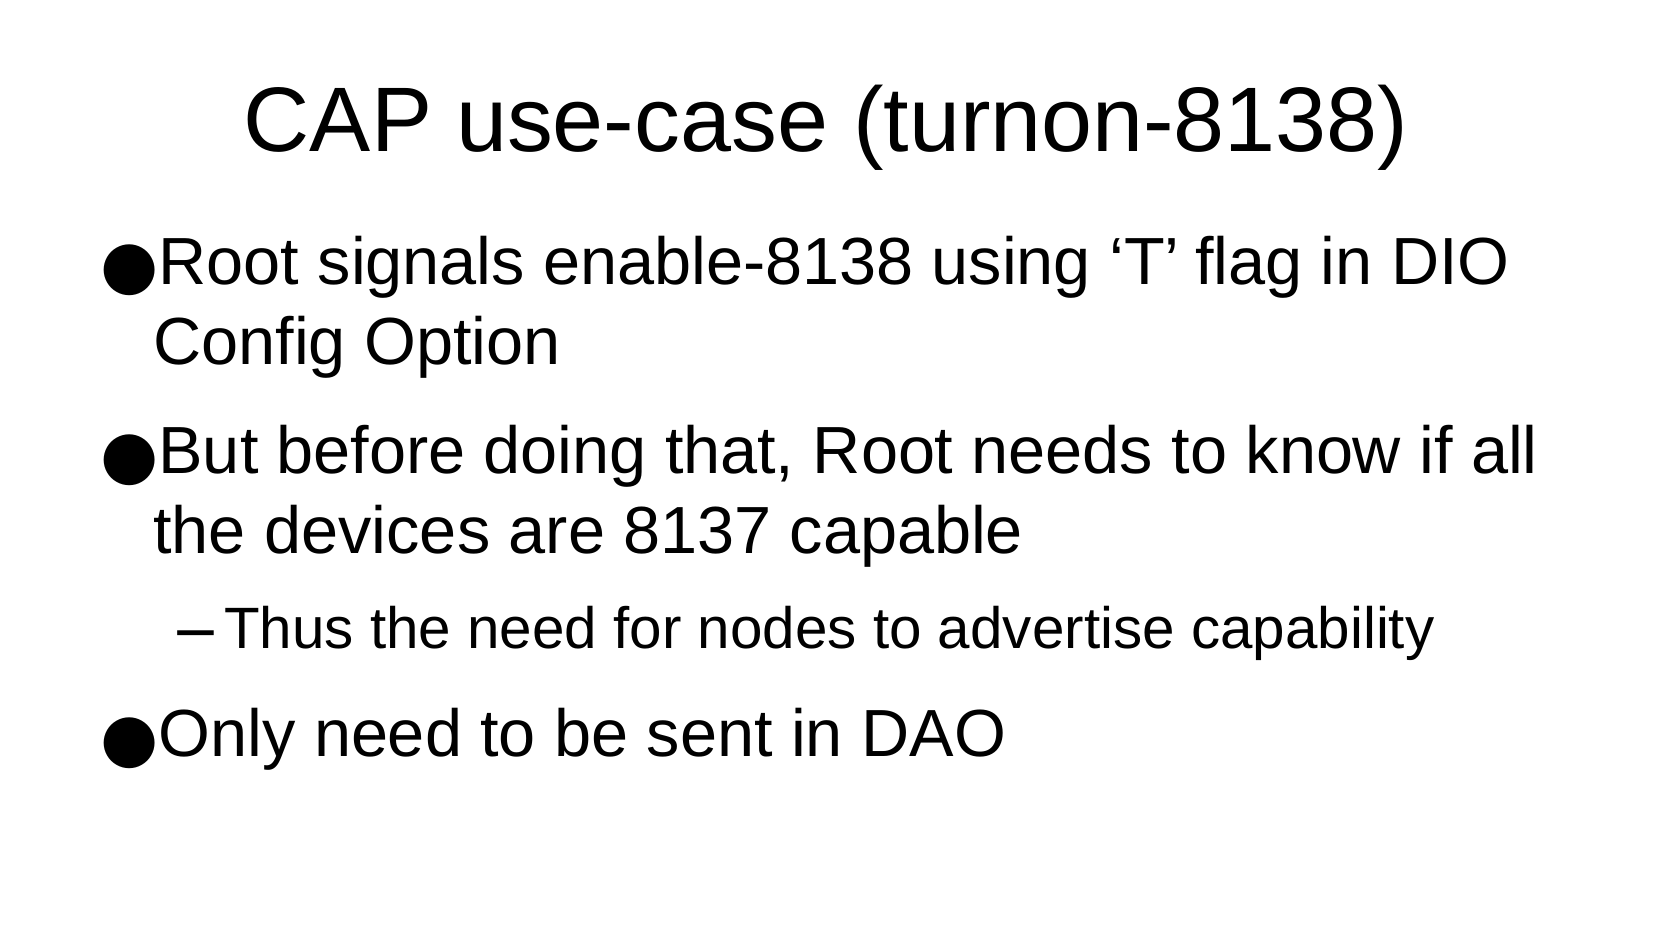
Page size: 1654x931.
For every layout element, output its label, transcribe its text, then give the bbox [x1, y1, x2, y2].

text_box CAP use-case (turnon-8138) [82, 37, 1571, 193]
text_box Root signals enable-8138 using ‘T’ flag in DIO Config Option But before doing that, Root needs to know if all the devices are 8137 capable Thus the need for nodes to advertise capability Only need to be sent in DAO [82, 217, 1571, 757]
